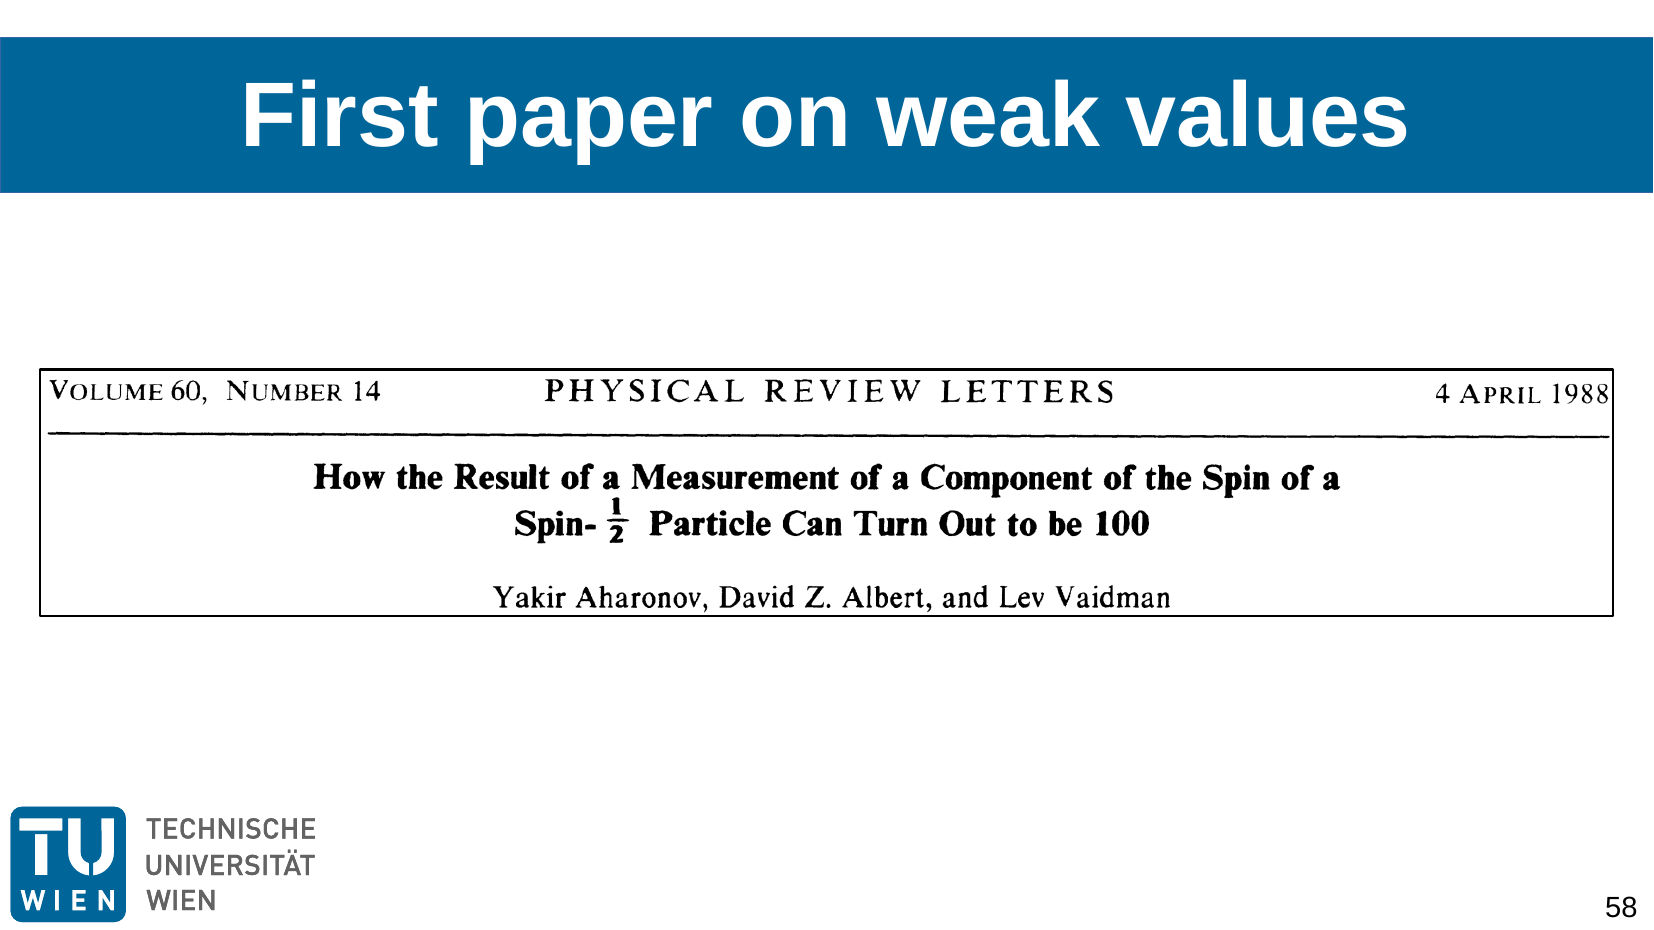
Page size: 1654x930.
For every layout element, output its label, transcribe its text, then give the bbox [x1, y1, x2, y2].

title First paper on weak values [0, 37, 1653, 193]
picture [40, 370, 1613, 616]
